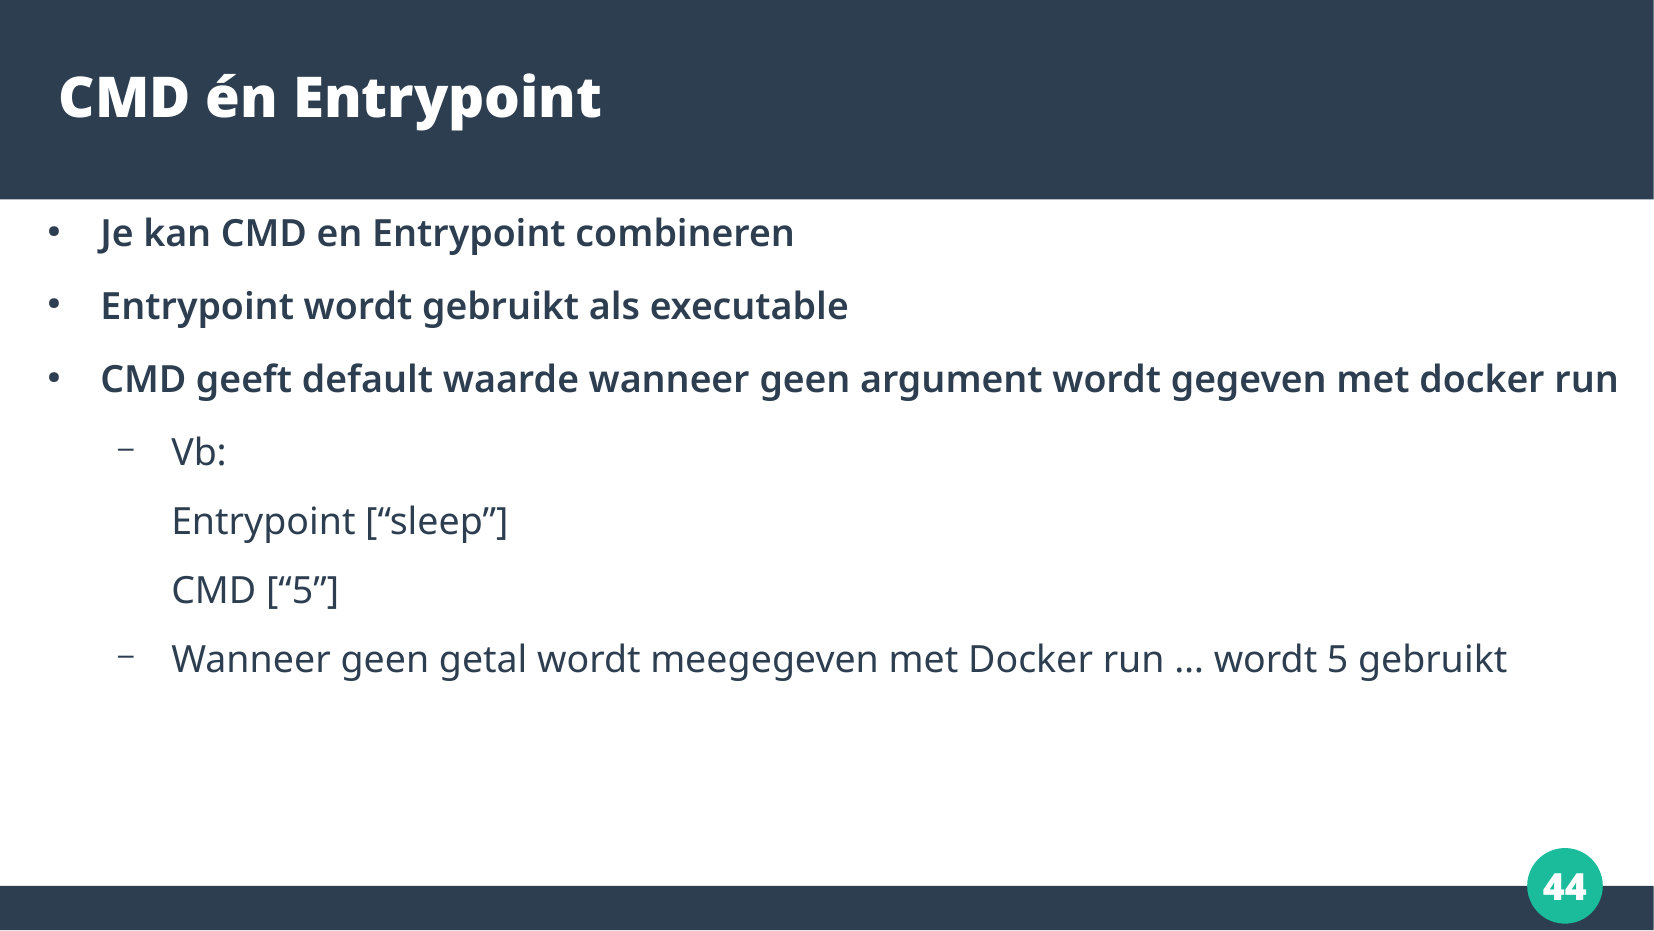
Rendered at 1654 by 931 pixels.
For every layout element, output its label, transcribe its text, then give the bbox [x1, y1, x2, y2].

title CMD én Entrypoint [59, 37, 1595, 156]
list Je kan CMD en Entrypoint combineren Entrypoint wordt gebruikt als executable CMD geeft default waarde wanneer geen argument wordt gegeven met docker run Vb: Entrypoint [“sleep”] CMD [“5”] Wanneer geen getal wordt meegegeven met Docker run … wordt 5 gebruikt [29, 206, 1625, 864]
